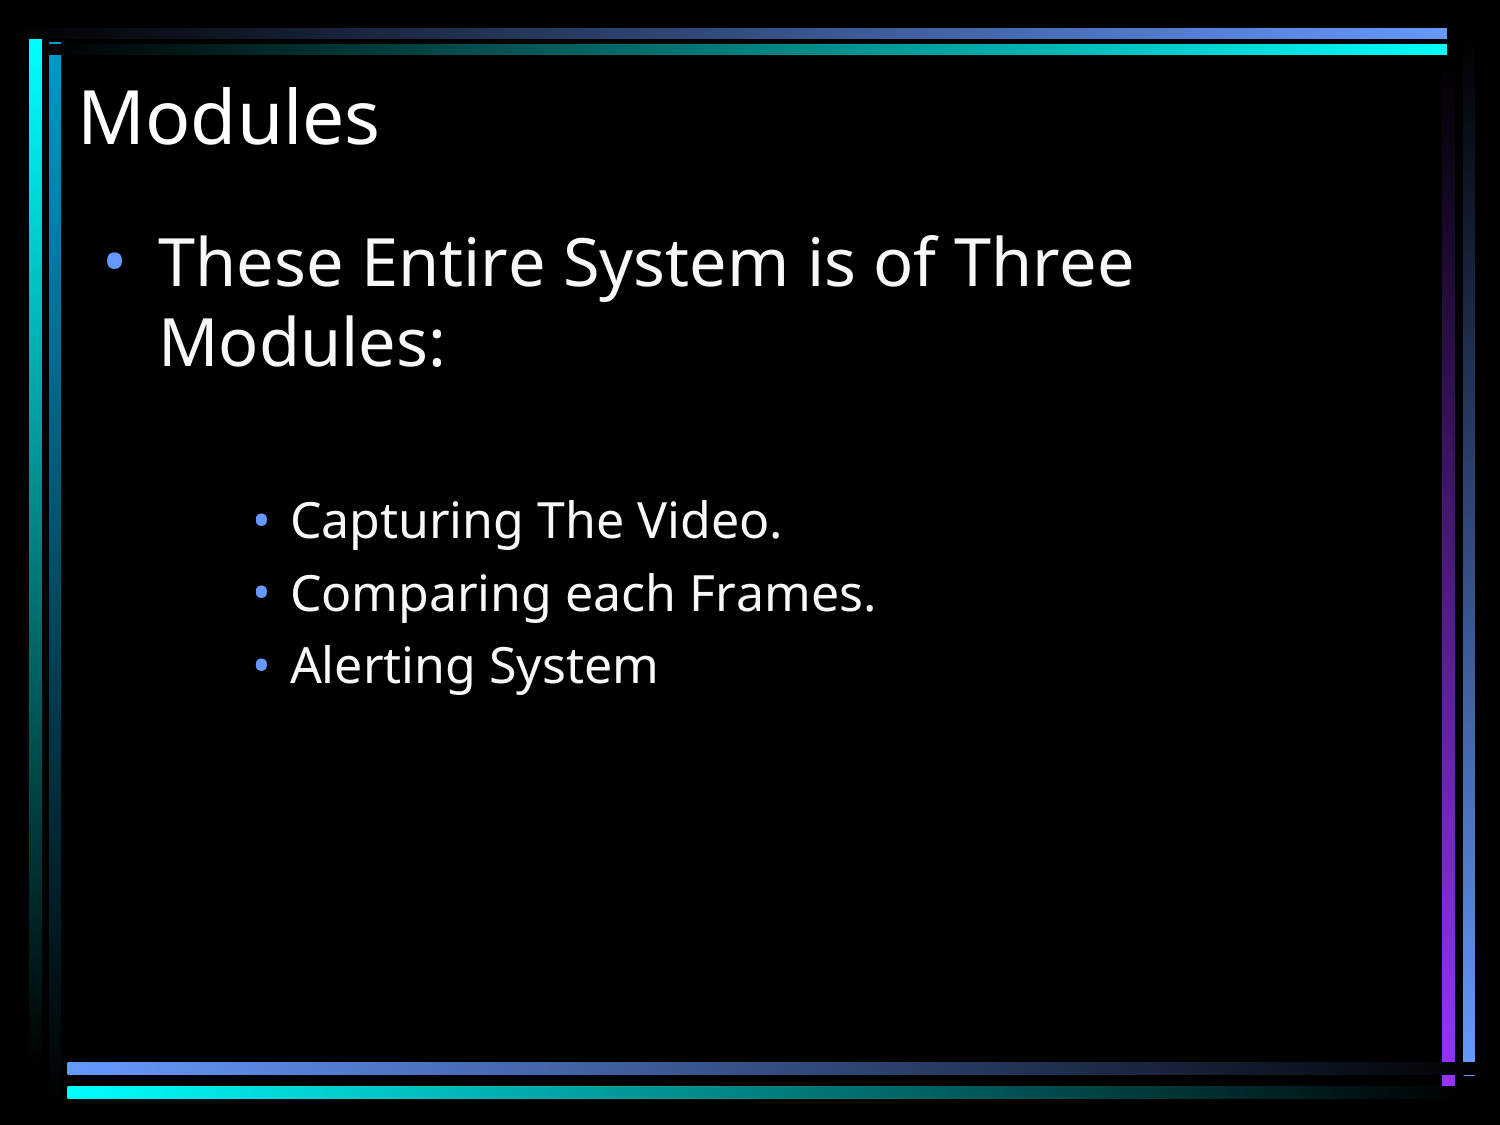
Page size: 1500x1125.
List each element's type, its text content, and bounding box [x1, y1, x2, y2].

text_box These Entire System is of Three Modules: Capturing The Video. Comparing each Frames. Alerting System [87, 212, 1450, 976]
text_box Modules [62, 62, 1375, 201]
